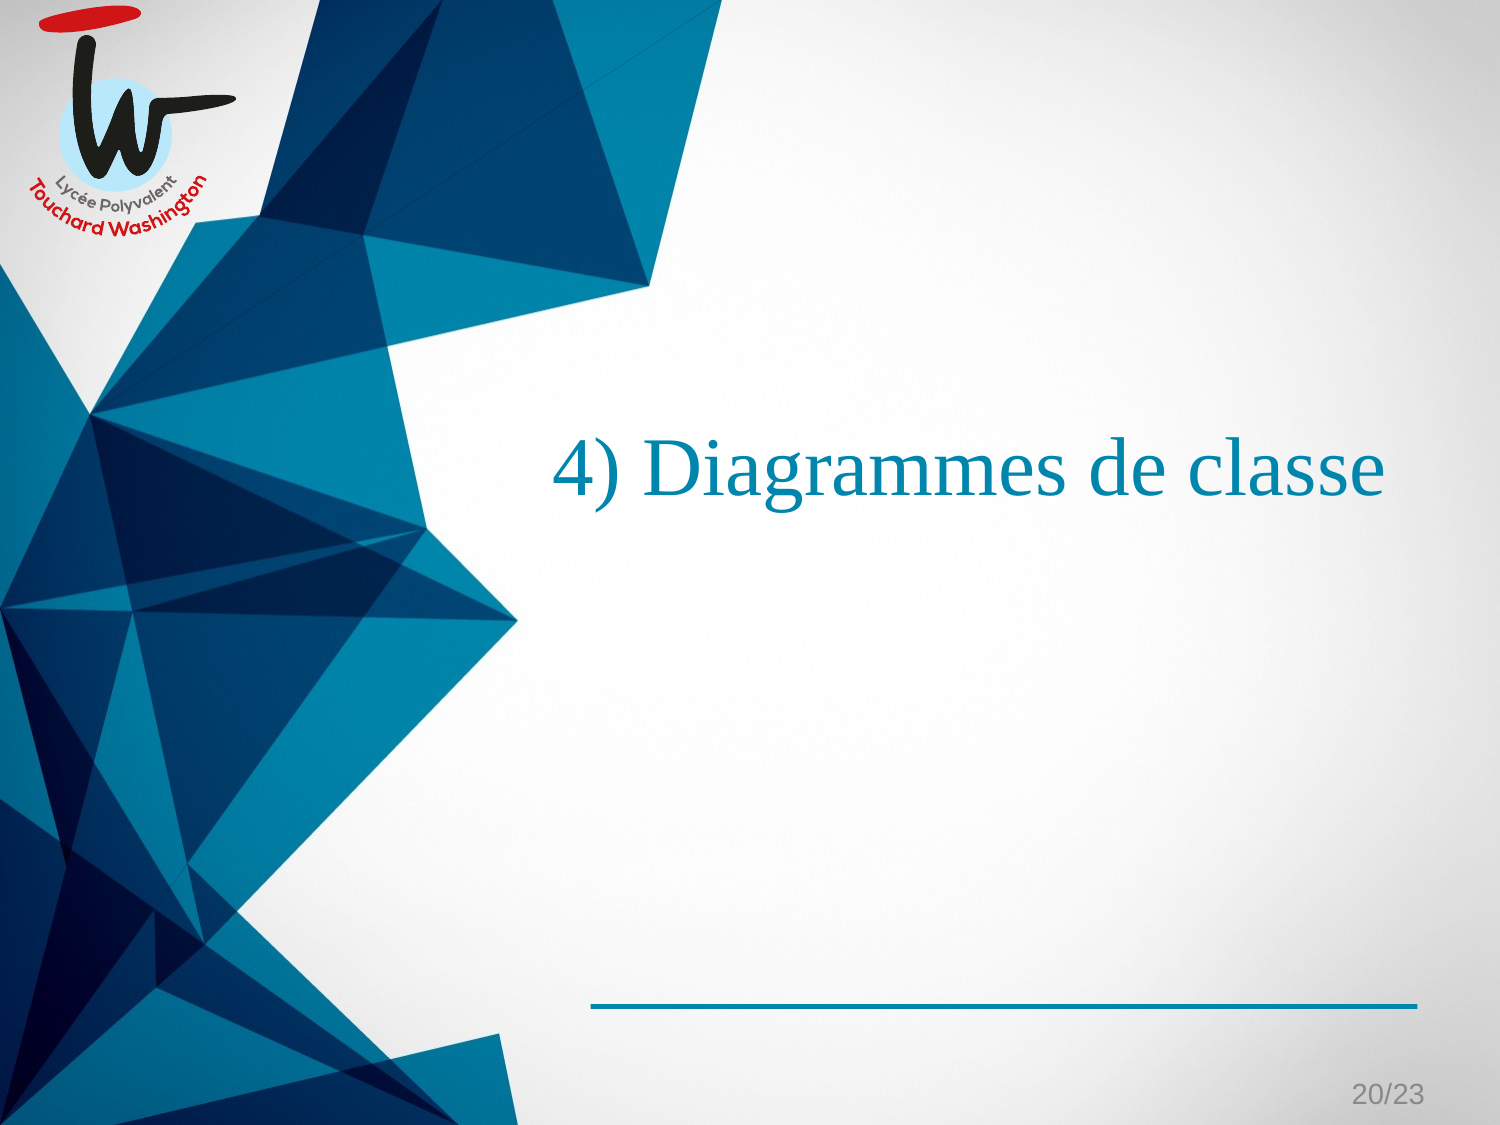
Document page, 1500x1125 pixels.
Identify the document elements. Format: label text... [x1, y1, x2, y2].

picture [0, 0, 1500, 1125]
title 4) Diagrammes de classe [295, 373, 1388, 562]
